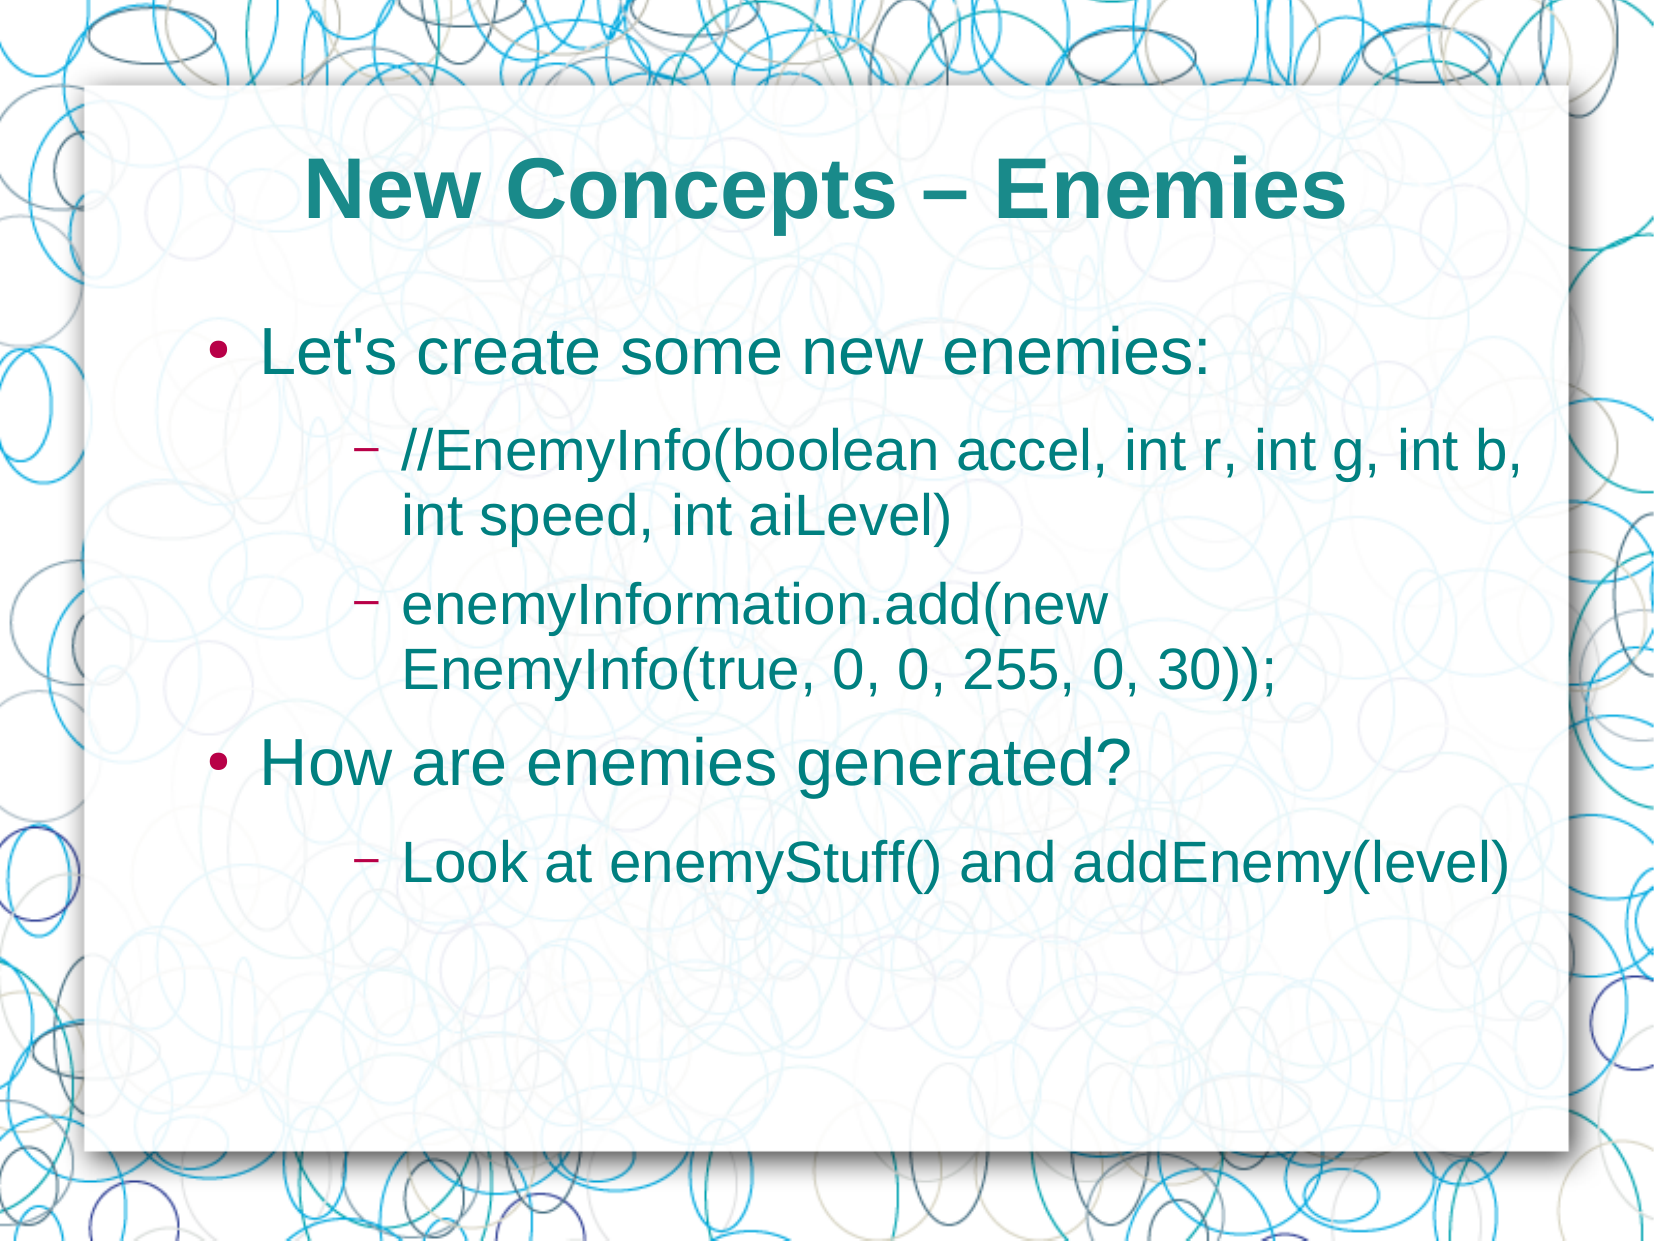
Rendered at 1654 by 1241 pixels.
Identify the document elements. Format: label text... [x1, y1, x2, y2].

picture [0, 0, 1654, 1241]
title New Concepts – Enemies [82, 84, 1571, 292]
list Let's create some new enemies: //EnemyInfo(boolean accel, int r, int g, int b, int speed, int aiLevel) enemyInformation.add(new EnemyInfo(true, 0, 0, 255, 0, 30)); How are enemies generated? Look at enemyStuff() and addEnemy(level) [118, 313, 1536, 1019]
